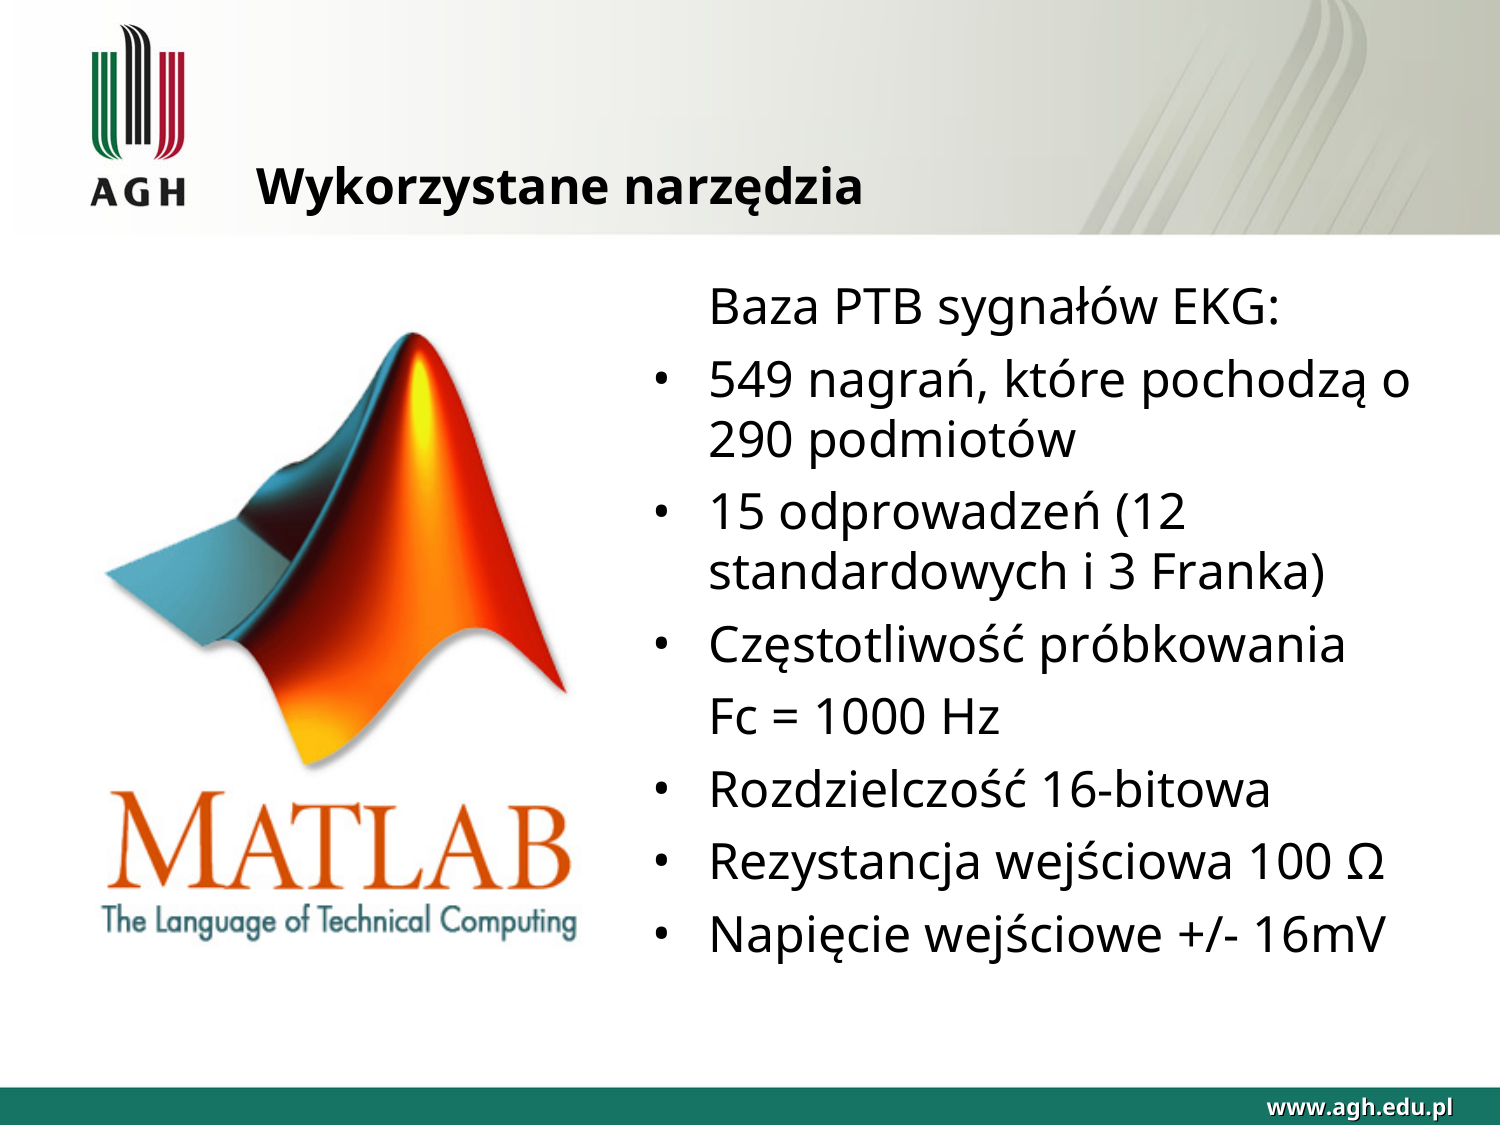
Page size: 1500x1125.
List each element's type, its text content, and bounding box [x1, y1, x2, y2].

text_box www.agh.edu.pl [1251, 1084, 1500, 1125]
list Baza PTB sygnałów EKG: 549 nagrań, które pochodzą o 290 podmiotów 15 odprowadzeń (12 standardowych i 3 Franka) Częstotliwość próbkowania Fc = 1000 Hz Rozdzielczość 16-bitowa Rezystancja wejściowa 100 Ω Napięcie wejściowe +/- 16mV [637, 267, 1477, 1005]
picture [0, 0, 1500, 1125]
title Wykorzystane narzędzia [242, 137, 1436, 233]
